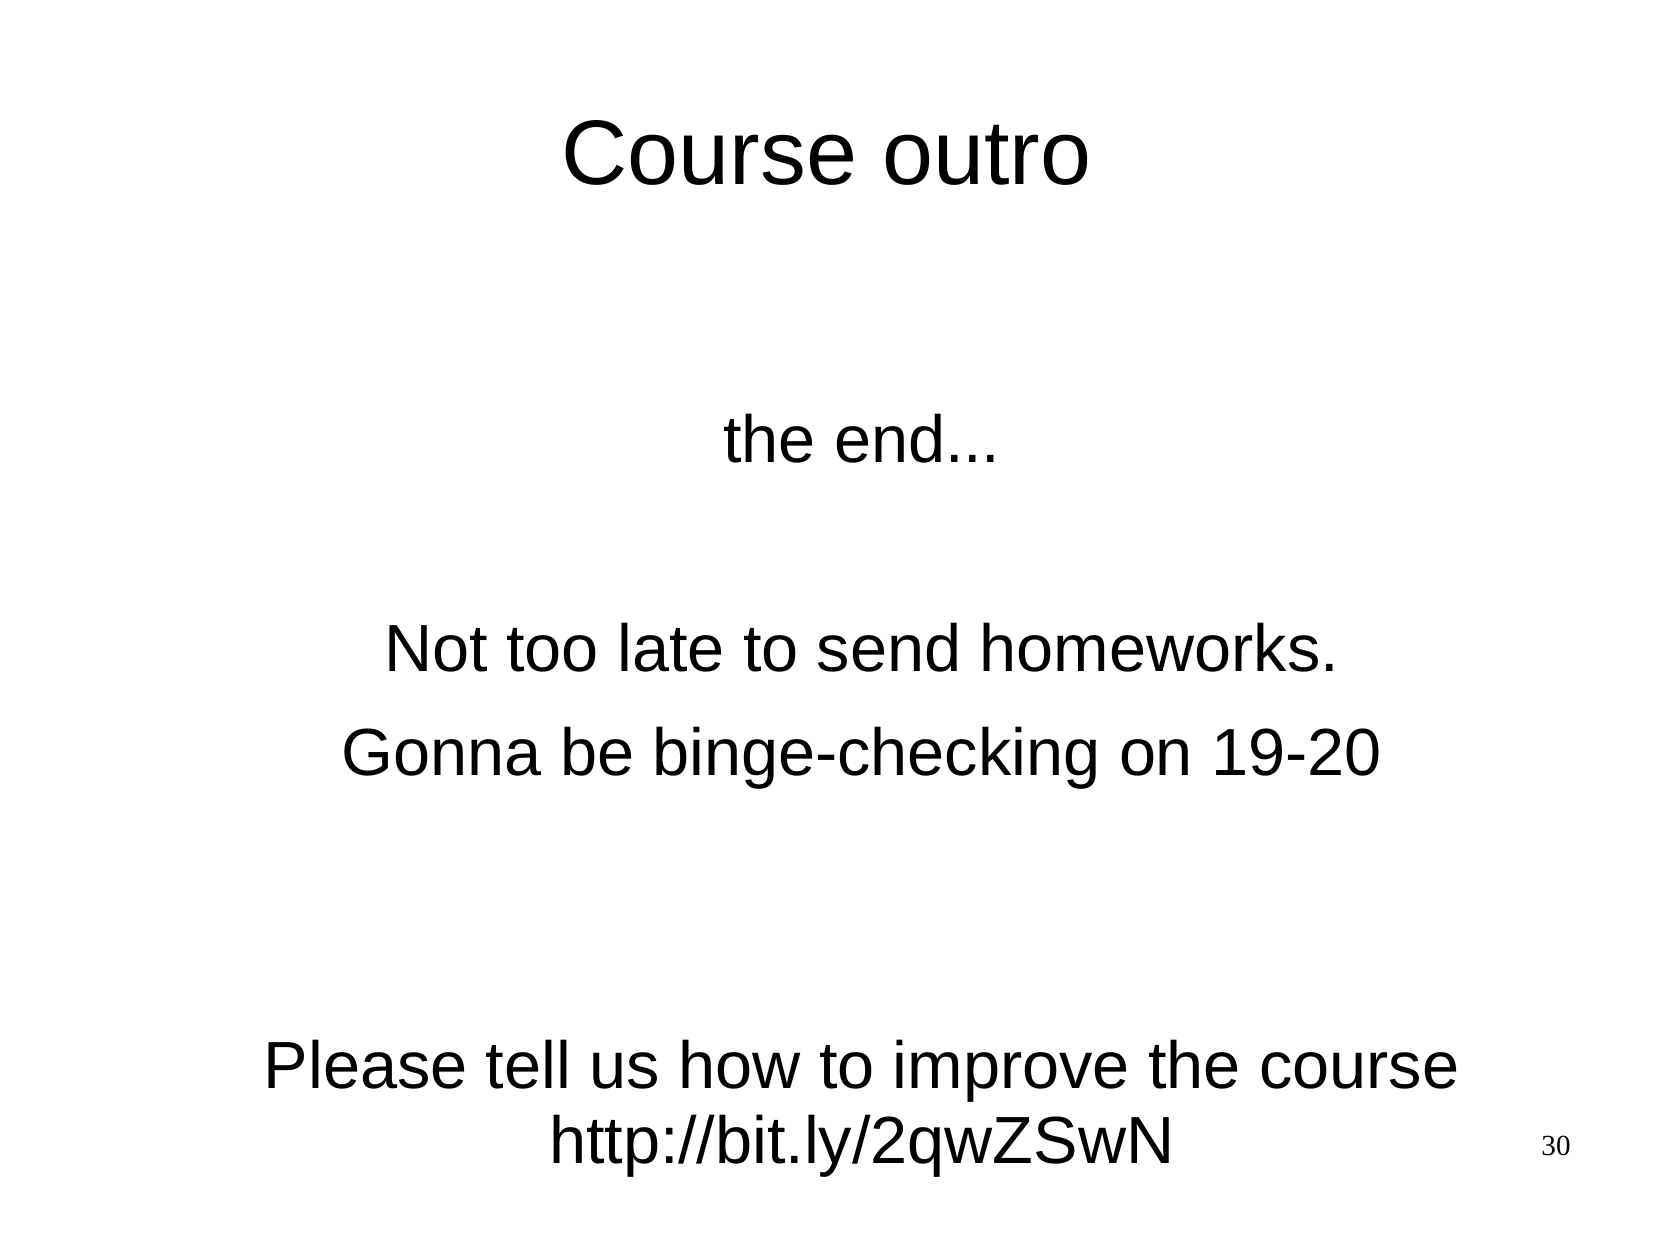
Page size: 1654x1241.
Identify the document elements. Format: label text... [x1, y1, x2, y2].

list the end... Not too late to send homeworks. Gonna be binge-checking on 19-20 Please tell us how to improve the course http://bit.ly/2qwZSwN [82, 297, 1571, 1182]
title Course outro [82, 49, 1571, 257]
